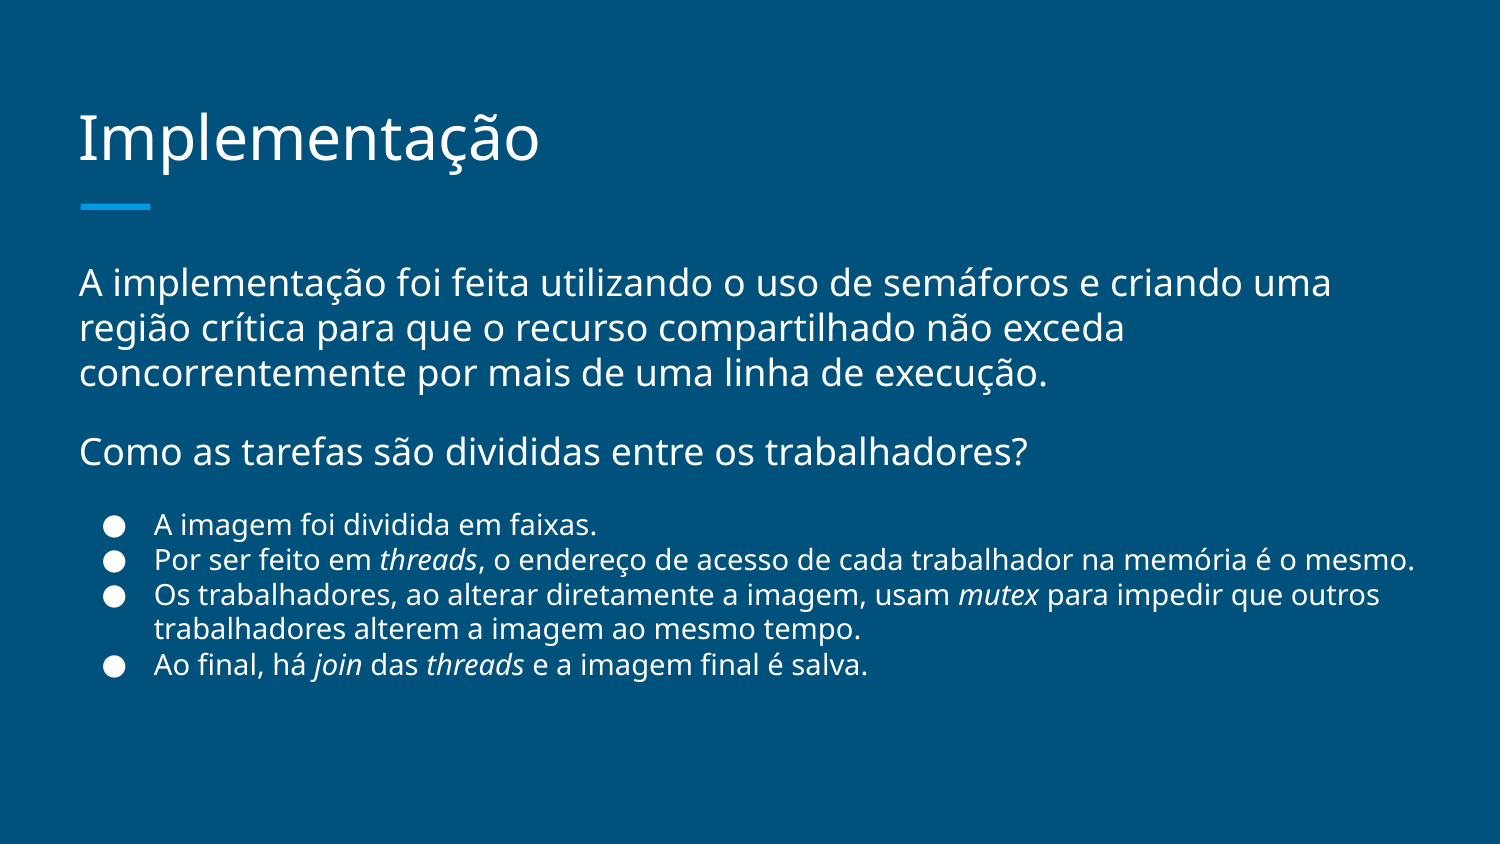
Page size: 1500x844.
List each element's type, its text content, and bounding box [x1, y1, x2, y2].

title Implementação [63, 75, 1437, 188]
list A implementação foi feita utilizando o uso de semáforos e criando uma região crítica para que o recurso compartilhado não exceda concorrentemente por mais de uma linha de execução. Como as tarefas são divididas entre os trabalhadores? A imagem foi dividida em faixas. Por ser feito em threads, o endereço de acesso de cada trabalhador na memória é o mesmo. Os trabalhadores, ao alterar diretamente a imagem, usam mutex para impedir que outros trabalhadores alterem a imagem ao mesmo tempo. Ao final, há join das threads e a imagem final é salva. [63, 244, 1437, 750]
